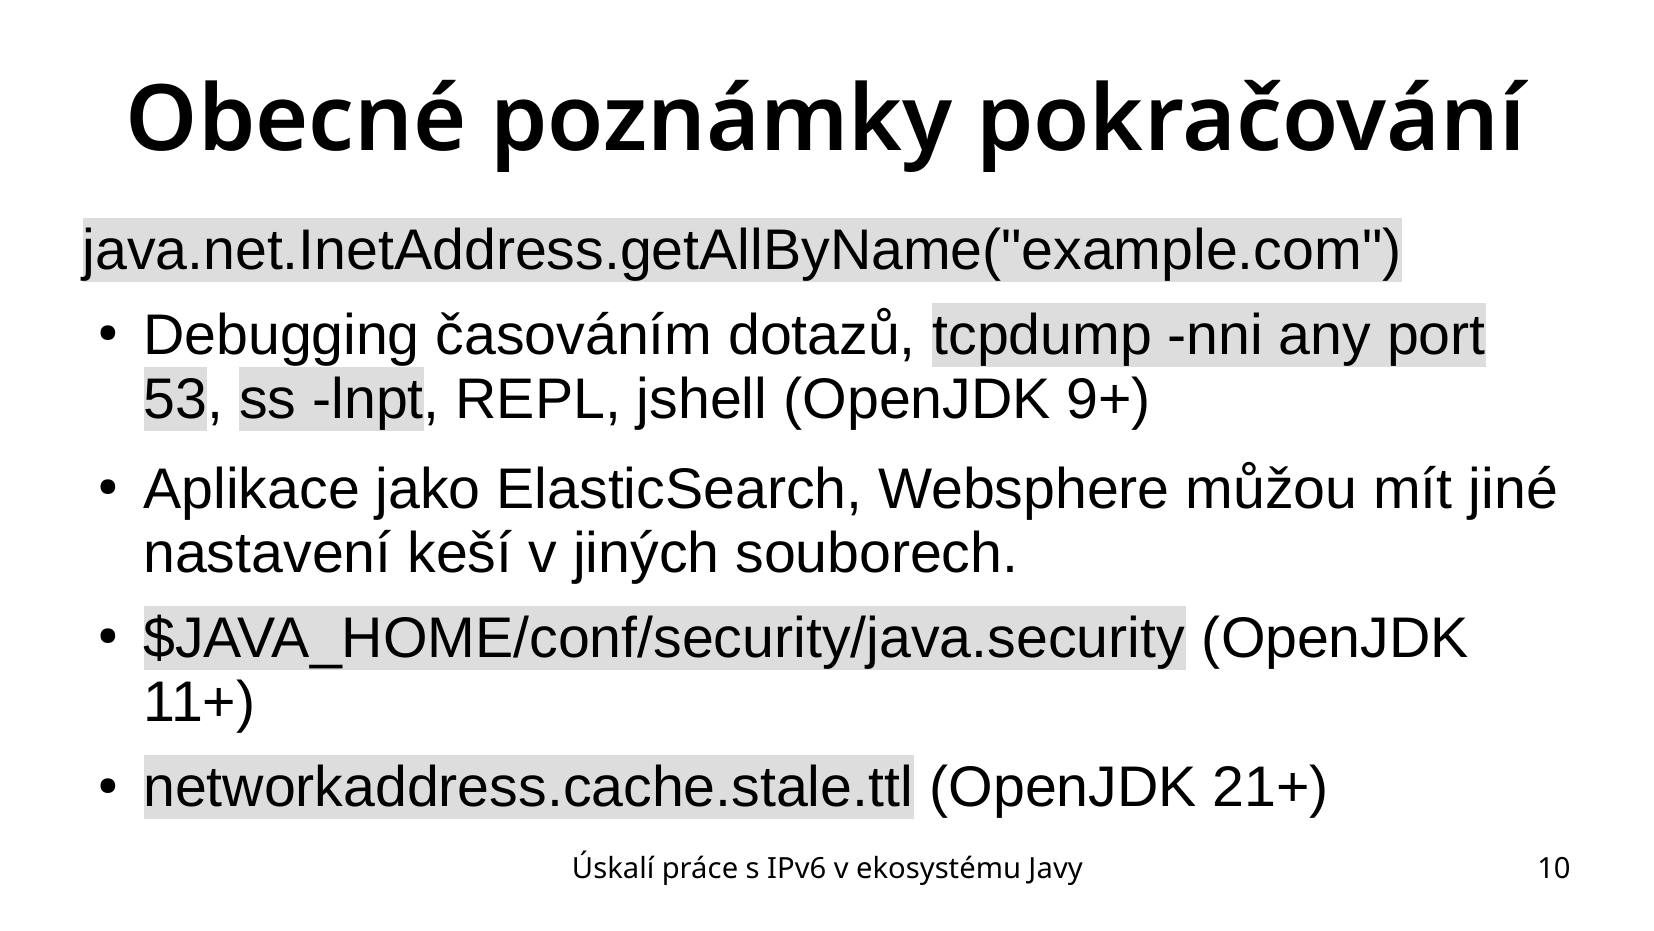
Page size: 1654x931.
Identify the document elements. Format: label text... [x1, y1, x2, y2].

list java.net.InetAddress.getAllByName("example.com") Debugging časováním dotazů, tcpdump -nni any port 53, ss -lnpt, REPL, jshell (OpenJDK 9+) Aplikace jako ElasticSearch, Websphere můžou mít jiné nastavení keší v jiných souborech. $JAVA_HOME/conf/security/java.security (OpenJDK 11+) networkaddress.cache.stale.ttl (OpenJDK 21+) [82, 217, 1571, 826]
title Obecné poznámky pokračování [82, 37, 1571, 193]
